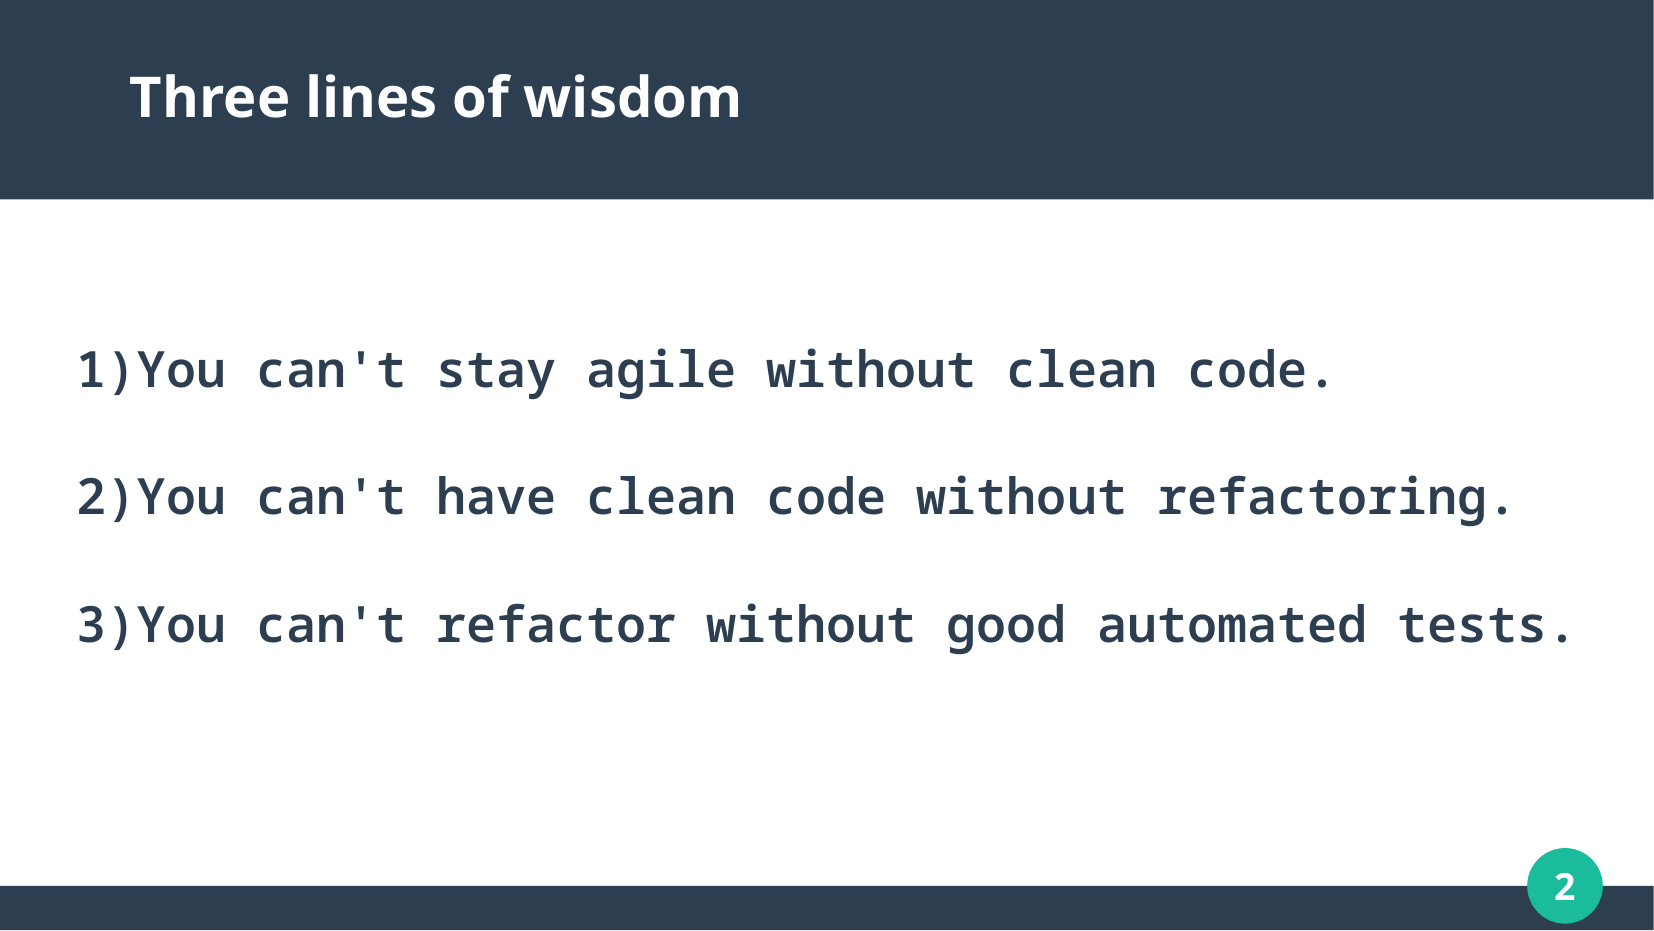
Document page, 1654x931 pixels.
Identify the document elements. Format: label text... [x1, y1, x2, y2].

list You can't stay agile without clean code. You can't have clean code without refactoring. You can't refactor without good automated tests. [59, 243, 1595, 864]
title Three lines of wisdom [59, 37, 1595, 155]
